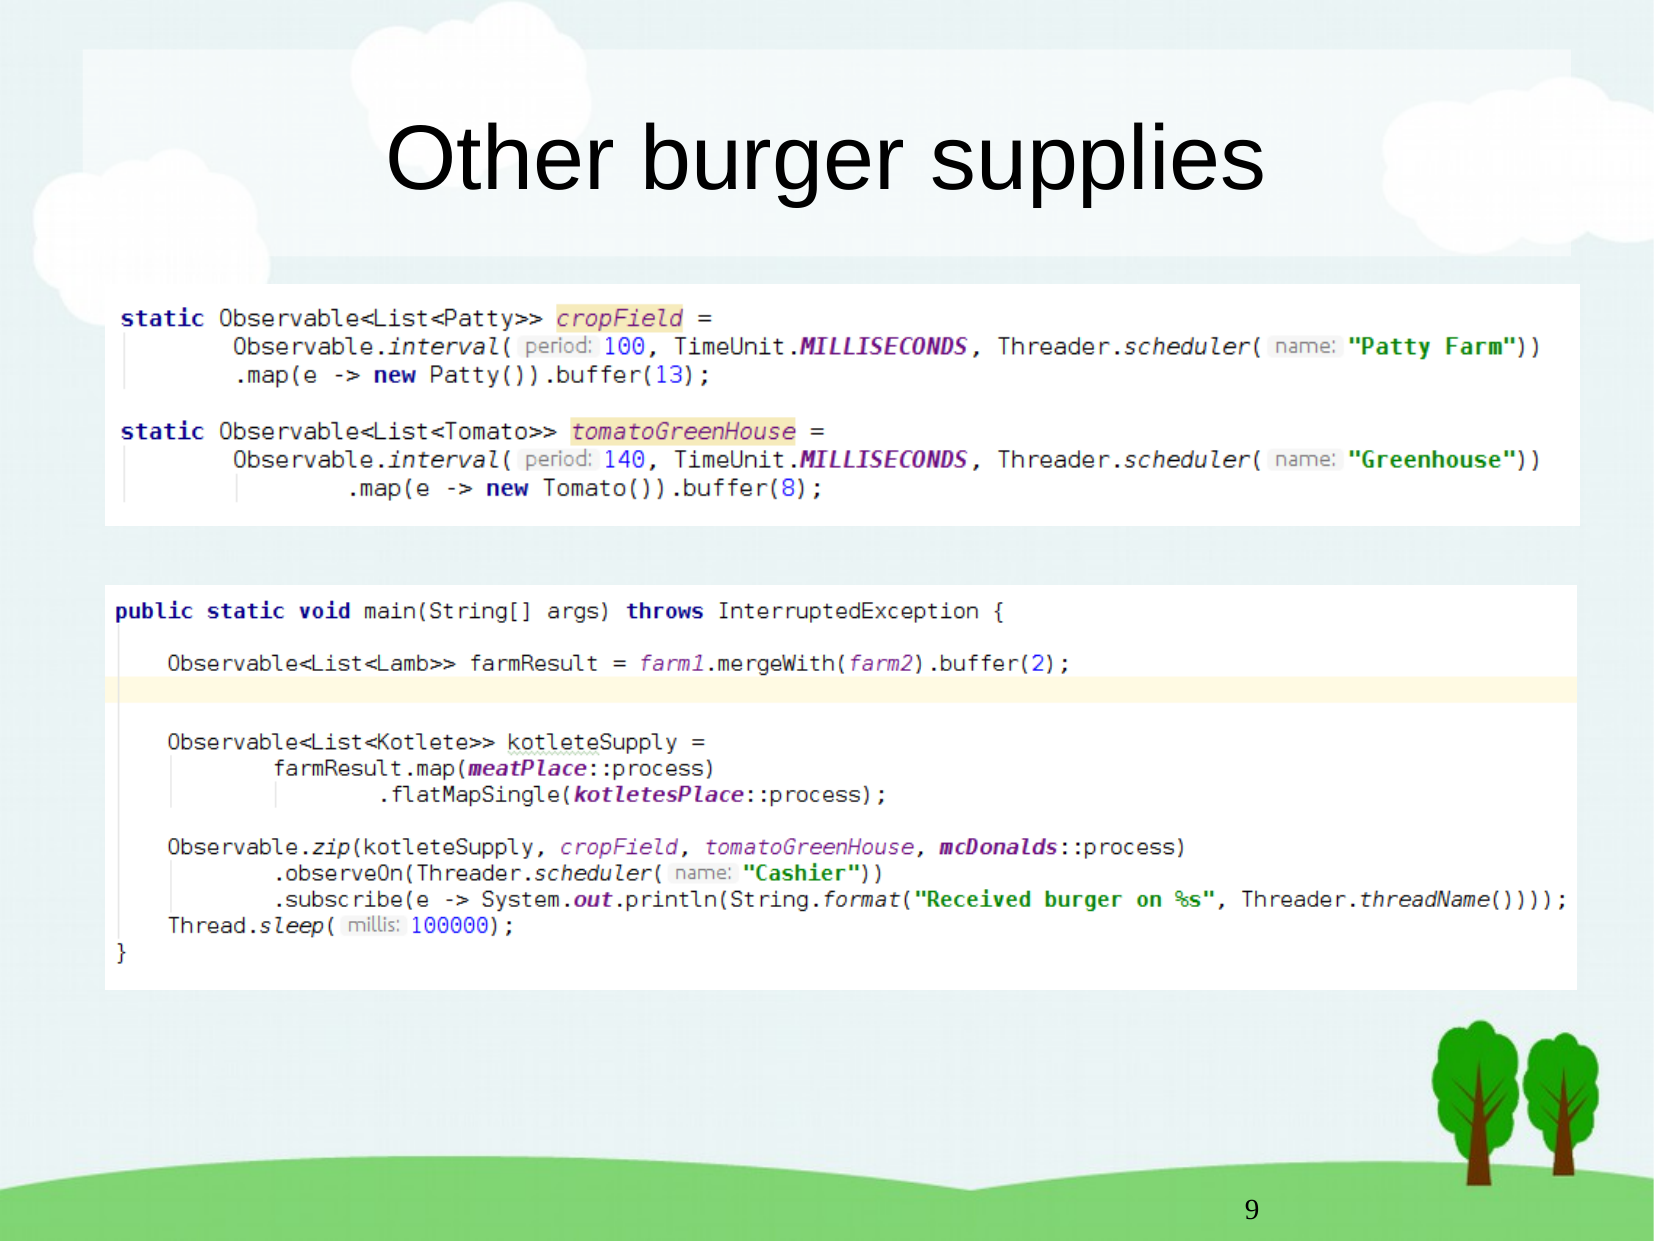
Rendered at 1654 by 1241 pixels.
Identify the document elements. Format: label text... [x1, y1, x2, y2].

picture [105, 585, 1577, 991]
title Other burger supplies [82, 49, 1571, 257]
picture [105, 285, 1580, 526]
text_box [1244, 1190, 1630, 1241]
